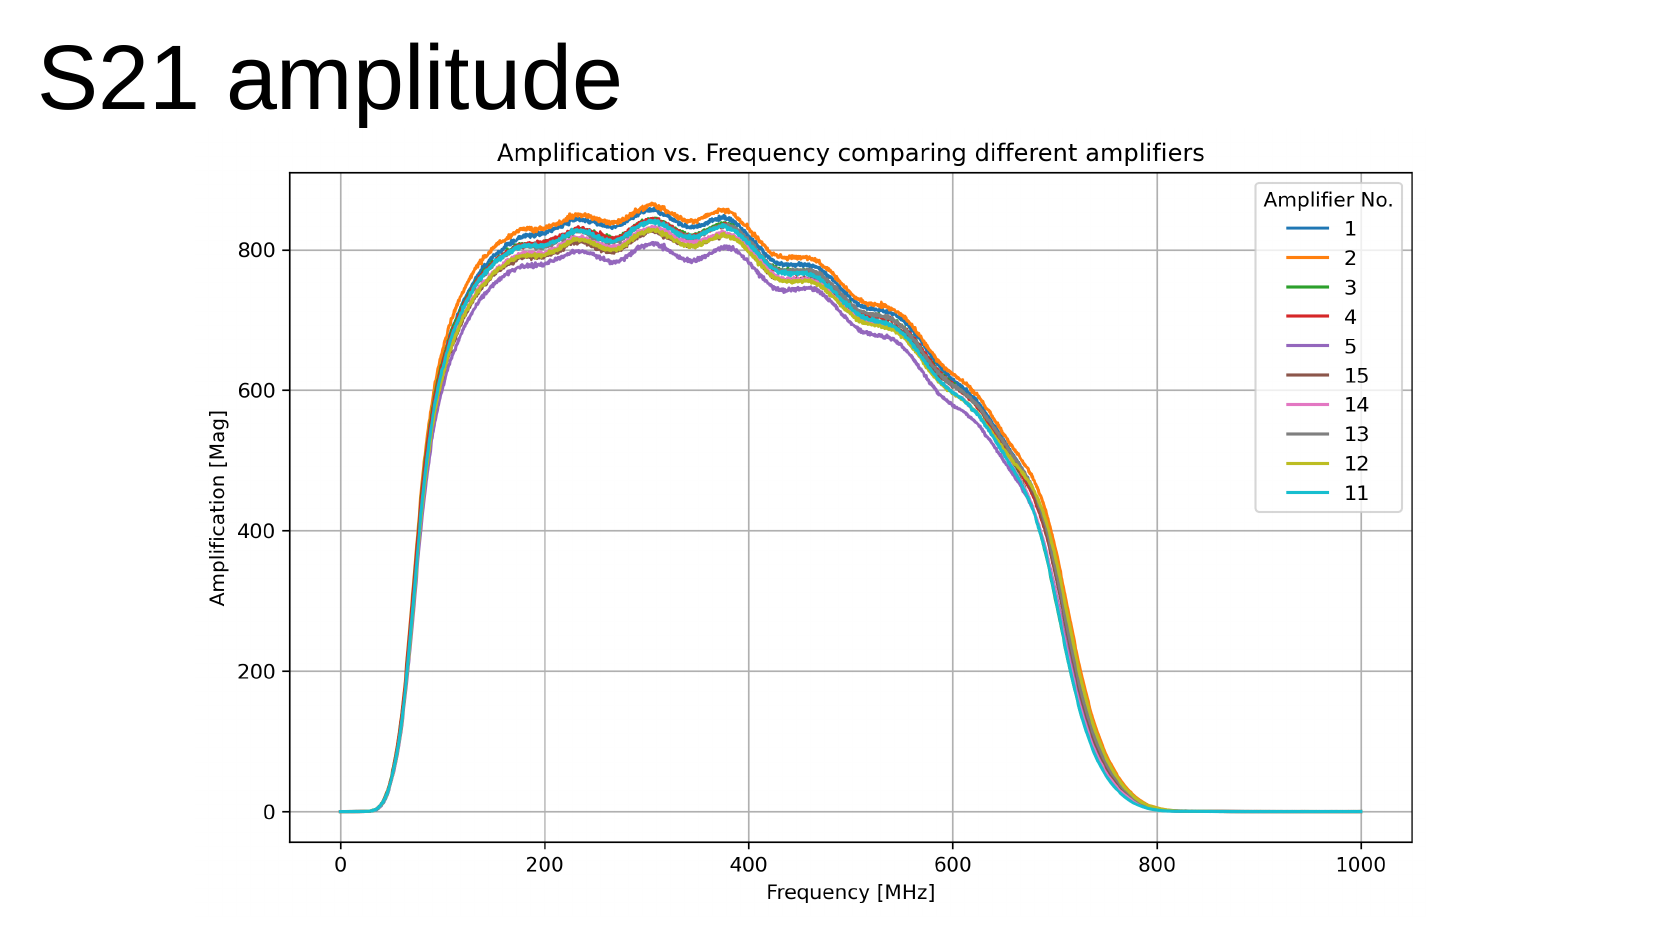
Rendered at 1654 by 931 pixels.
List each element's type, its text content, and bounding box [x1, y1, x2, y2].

picture [195, 128, 1426, 917]
title S21 amplitude [37, 26, 1526, 129]
